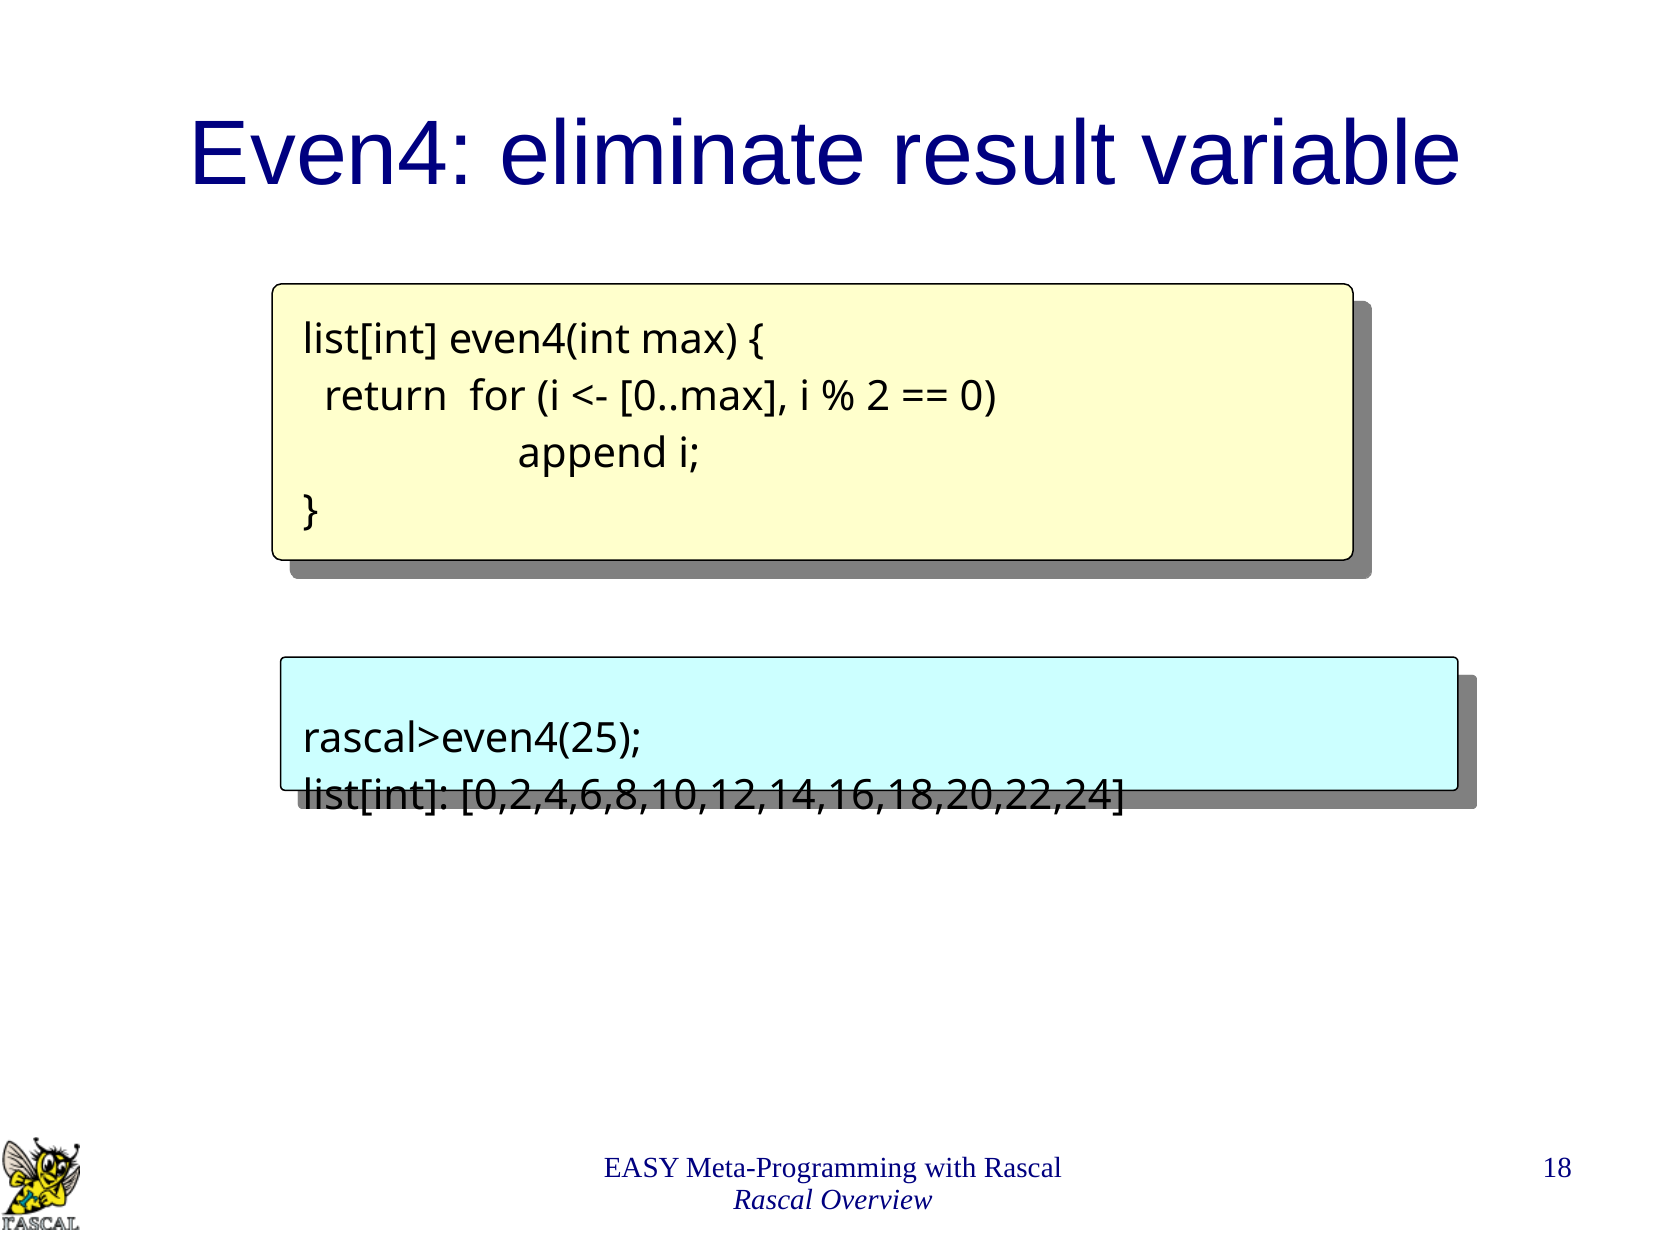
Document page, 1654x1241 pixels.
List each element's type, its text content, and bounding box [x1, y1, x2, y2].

text_box [280, 657, 287, 791]
text_box [272, 283, 1354, 561]
text_box list[int] even4(int max) { return for (i <- [0..max], i % 2 == 0) append i; } rascal>even4(25); list[int]: [0,2,4,6,8,10,12,14,16,18,20,22,24] [287, 301, 1604, 835]
title Even4: eliminate result variable [82, 49, 1571, 257]
picture [1, 1137, 80, 1230]
